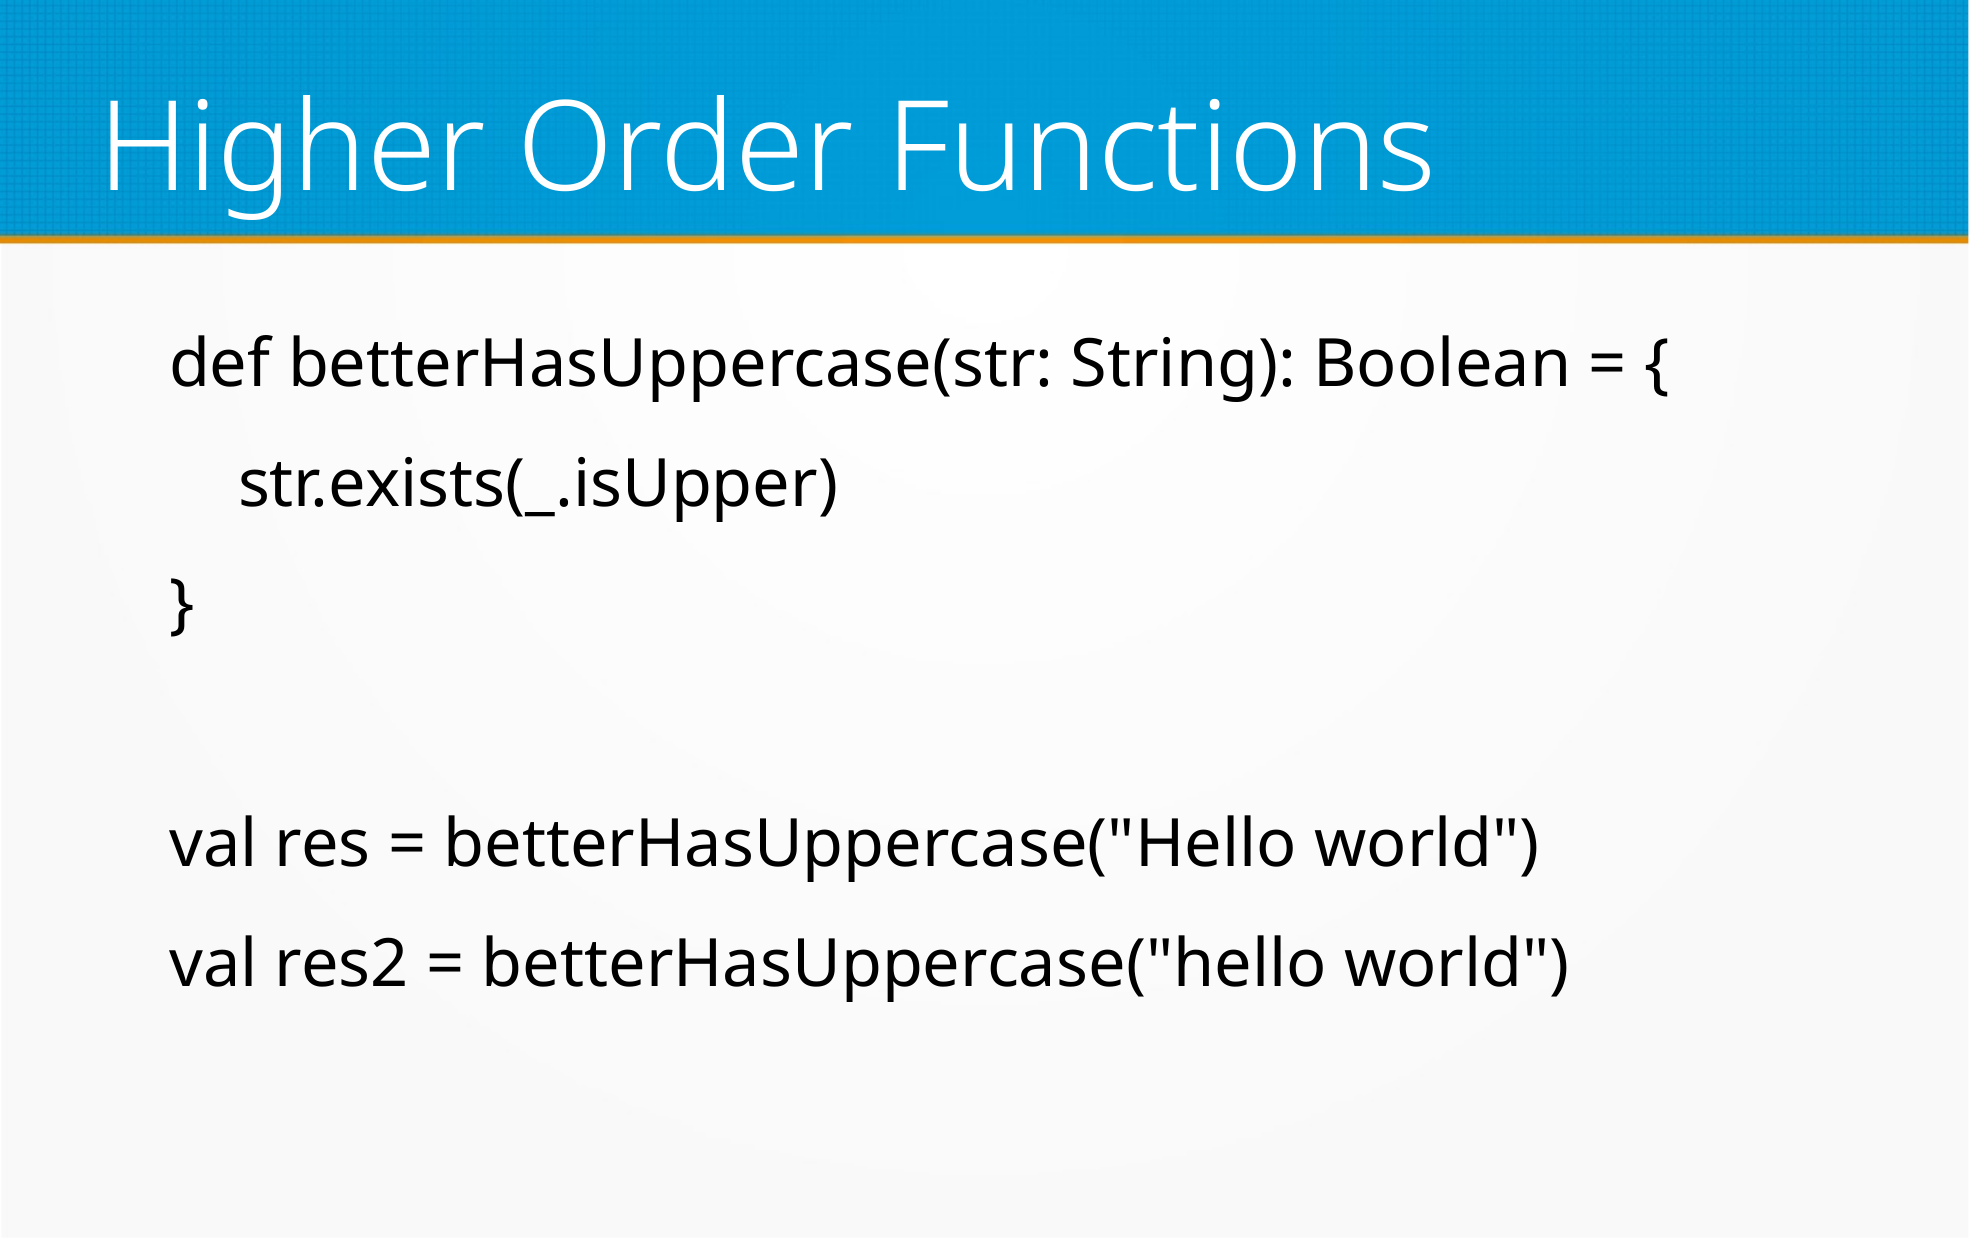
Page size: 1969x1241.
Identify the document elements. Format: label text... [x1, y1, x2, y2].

list def betterHasUppercase(str: String): Boolean = { str.exists(_.isUpper) } val res = betterHasUppercase("Hello world") val res2 = betterHasUppercase("hello world") [98, 315, 1861, 1081]
picture [0, 233, 1969, 1241]
title Higher Order Functions [98, 19, 1870, 227]
